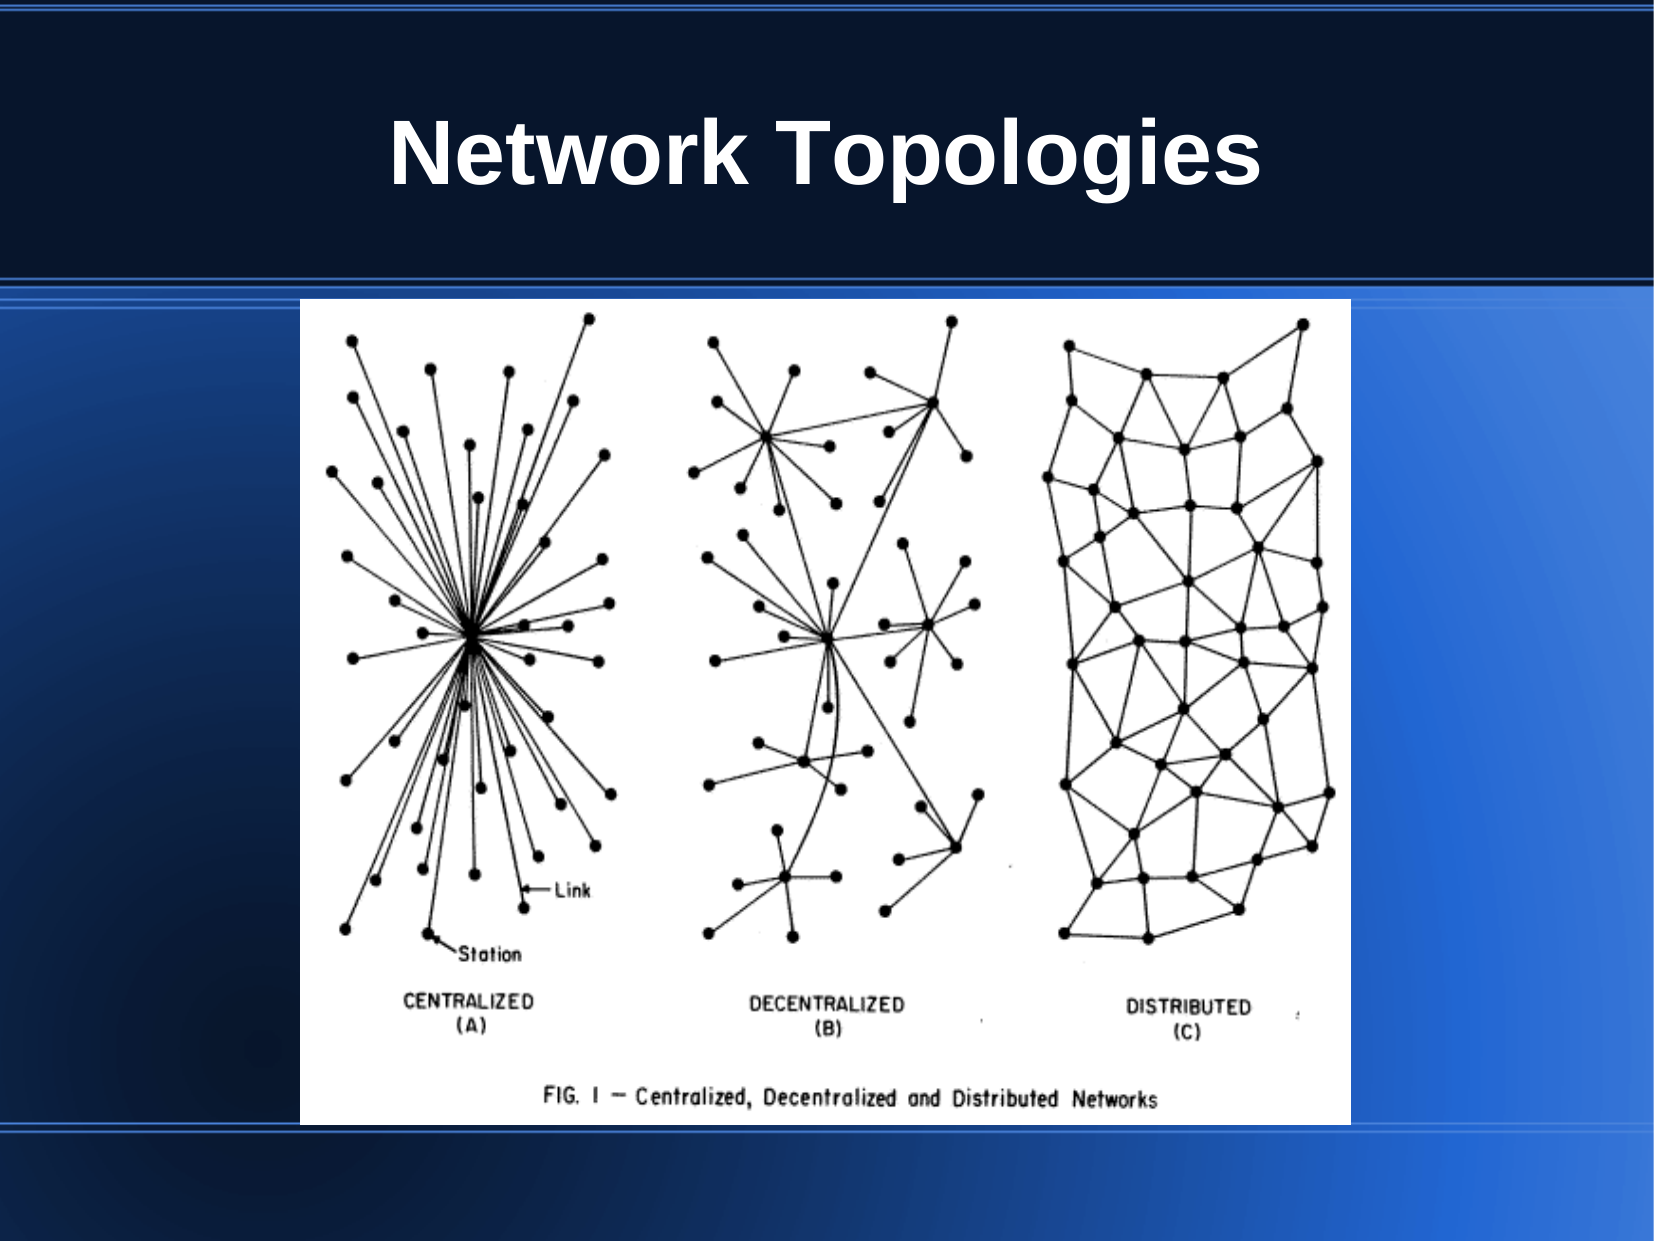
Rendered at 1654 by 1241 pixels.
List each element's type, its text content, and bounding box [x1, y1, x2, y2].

picture [0, 0, 1654, 1241]
list [82, 355, 1571, 1159]
title Network Topologies [82, 56, 1571, 250]
